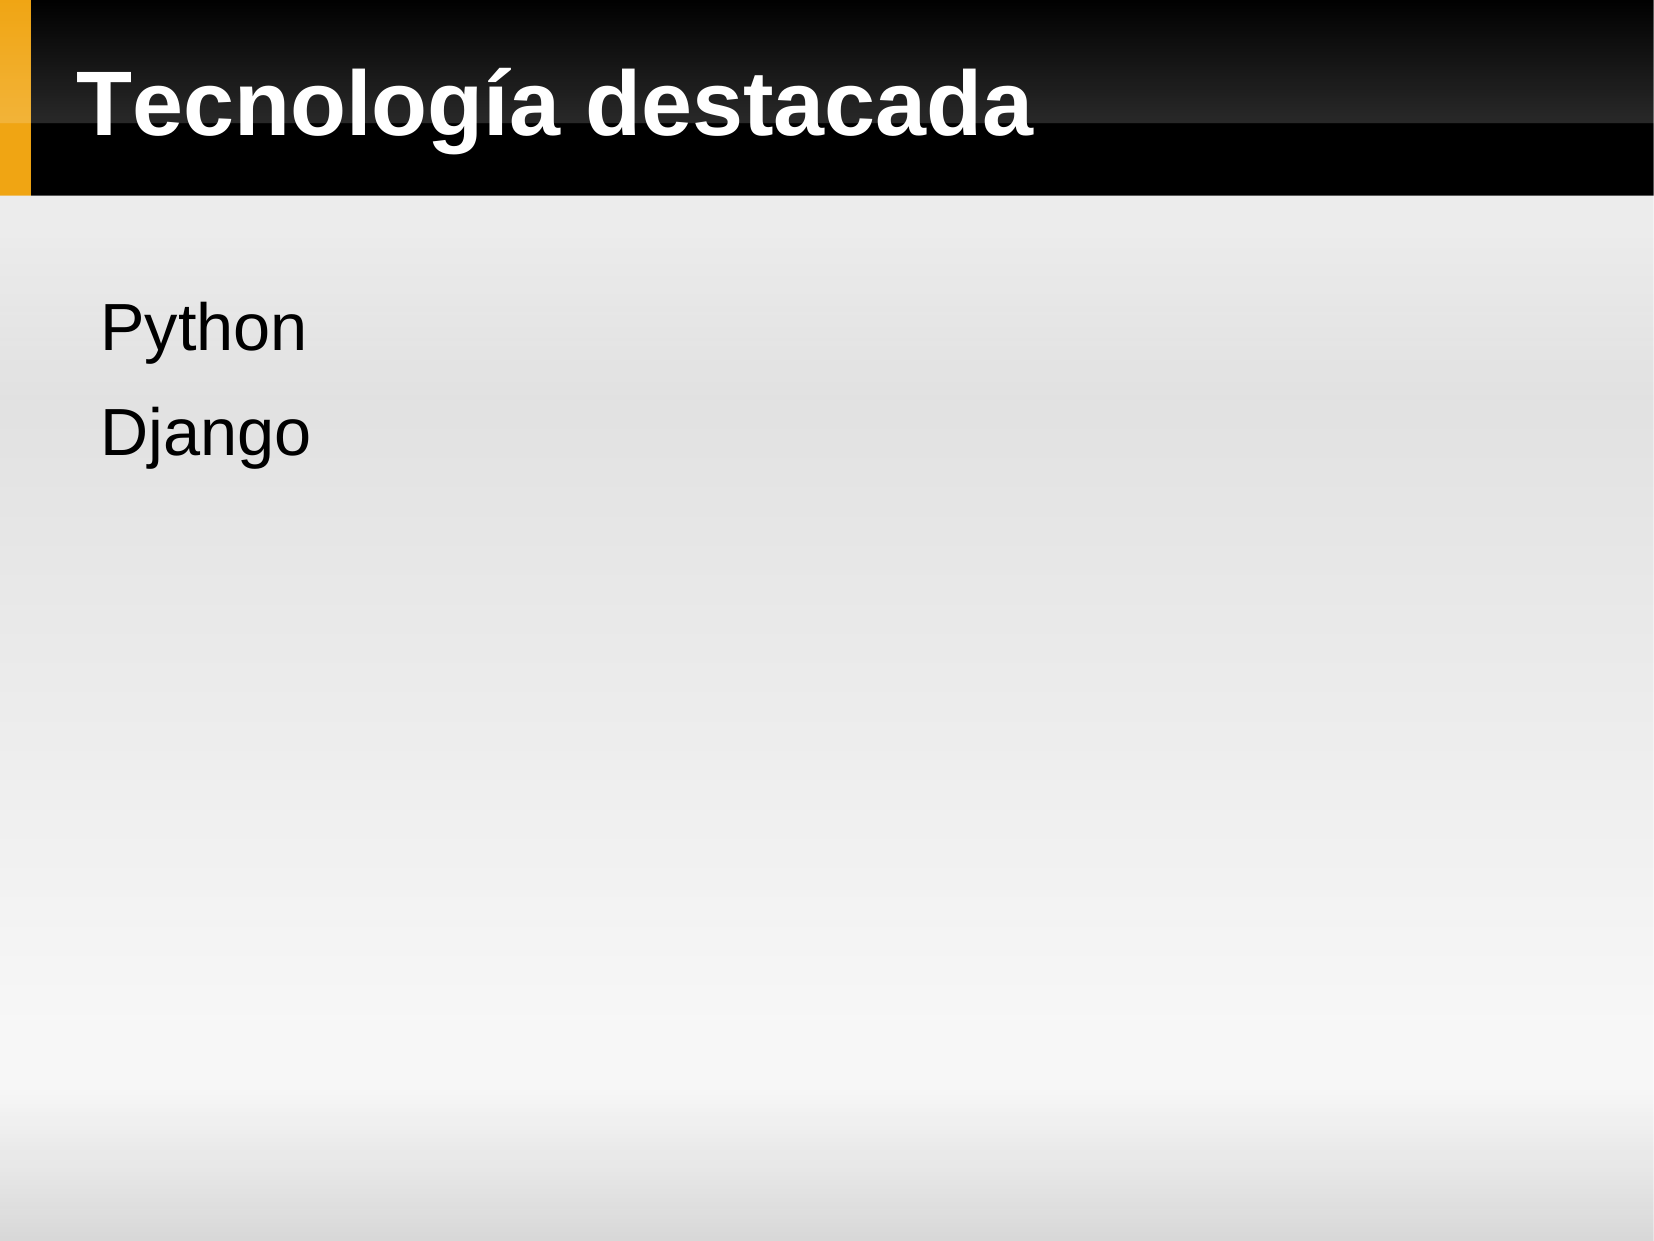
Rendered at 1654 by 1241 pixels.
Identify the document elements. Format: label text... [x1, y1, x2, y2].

title Tecnología destacada [76, 0, 1565, 208]
picture [0, 0, 1654, 1241]
list Python Django [82, 290, 1571, 1109]
